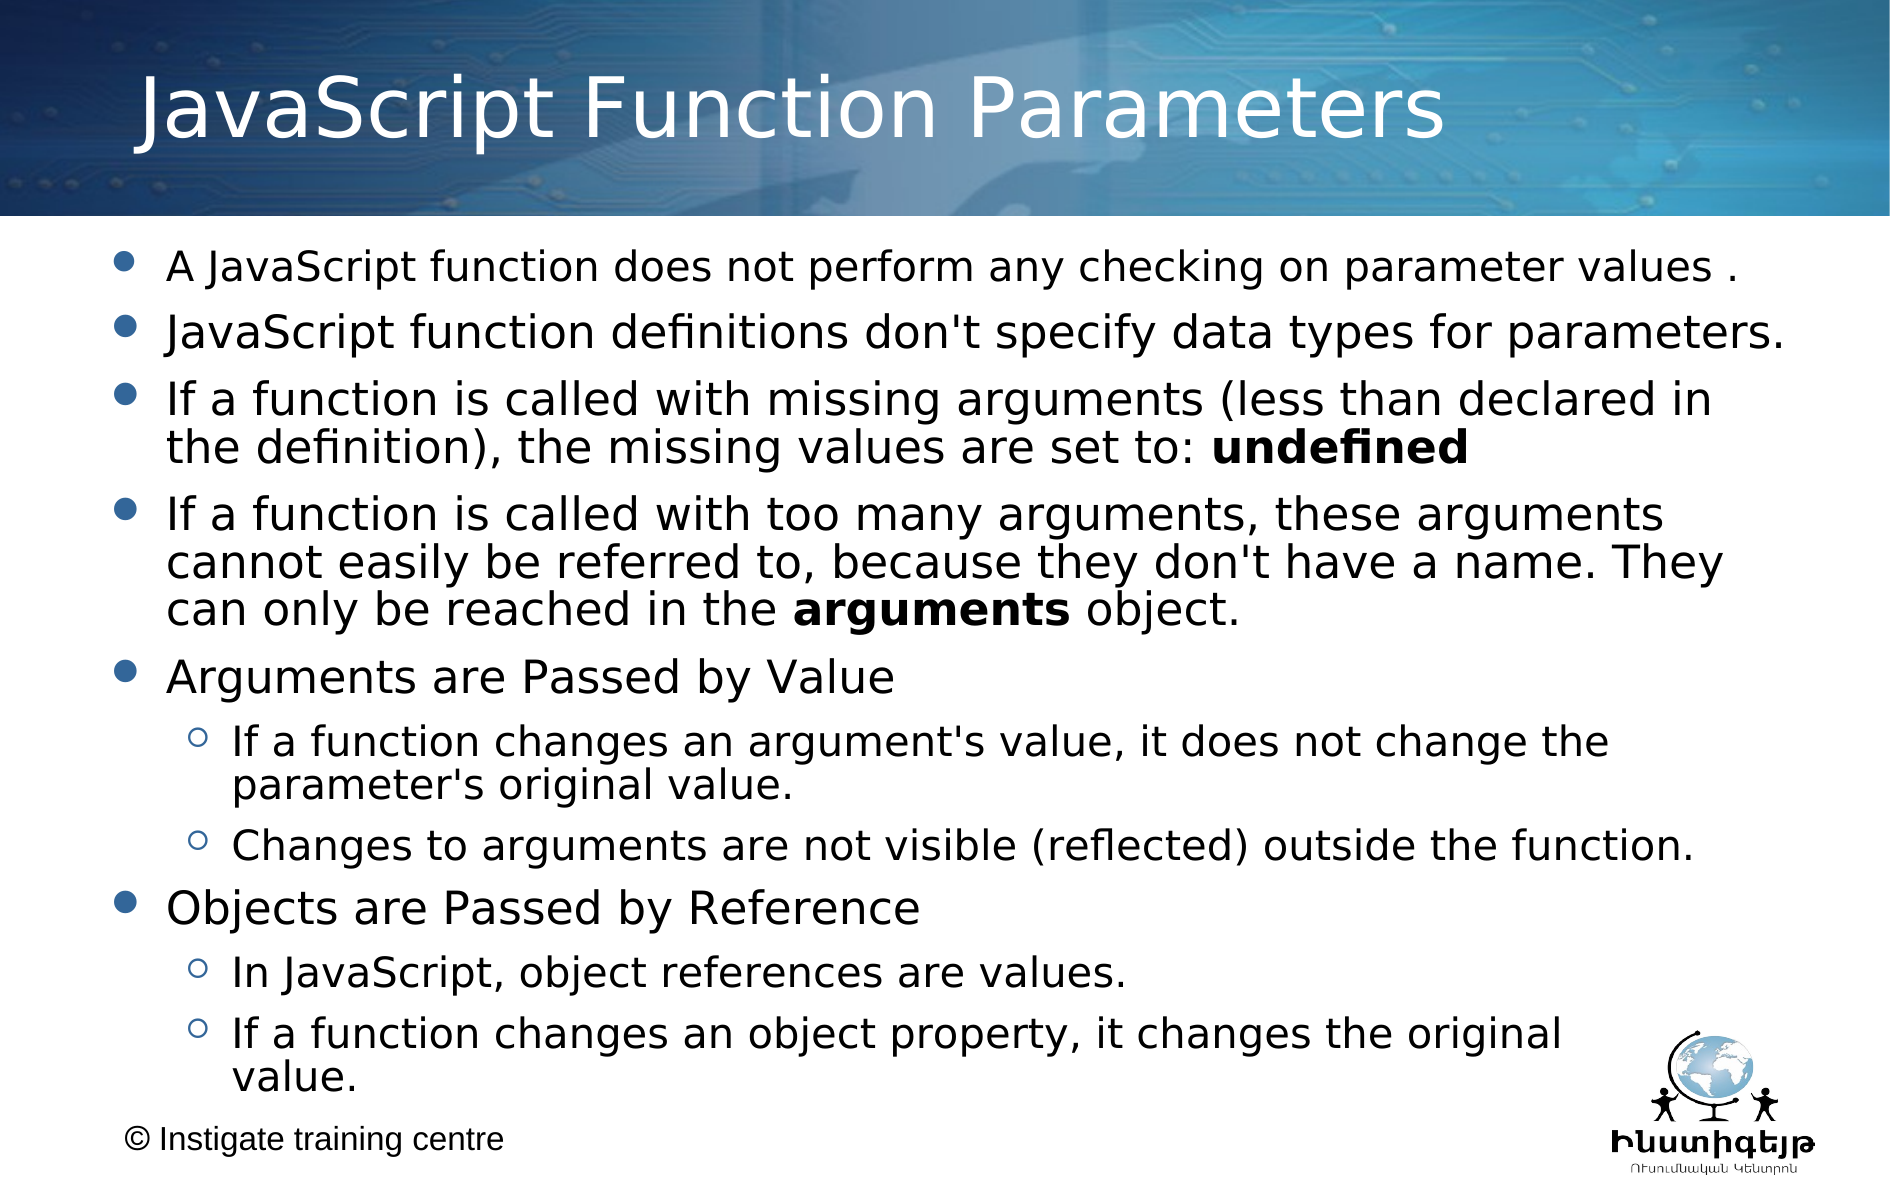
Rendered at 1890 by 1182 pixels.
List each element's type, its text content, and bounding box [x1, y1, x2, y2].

picture [0, 0, 1890, 216]
picture [1612, 1030, 1815, 1175]
list A JavaScript function does not perform any checking on parameter values . JavaScript function definitions don't specify data types for parameters. If a function is called with missing arguments (less than declared in the definition), the missing values are set to: undefined If a function is called with too many arguments, these arguments cannot easily be referred to, because they don't have a name. They can only be reached in the arguments object. Arguments are Passed by Value If a function changes an argument's value, it does not change the parameter's original value. Changes to arguments are not visible (reflected) outside the function. Objects are Passed by Reference In JavaScript, object references are values. If a function changes an object property, it changes the original value. [110, 247, 1801, 272]
text_box JavaScript Function Parameters [138, 82, 1801, 96]
